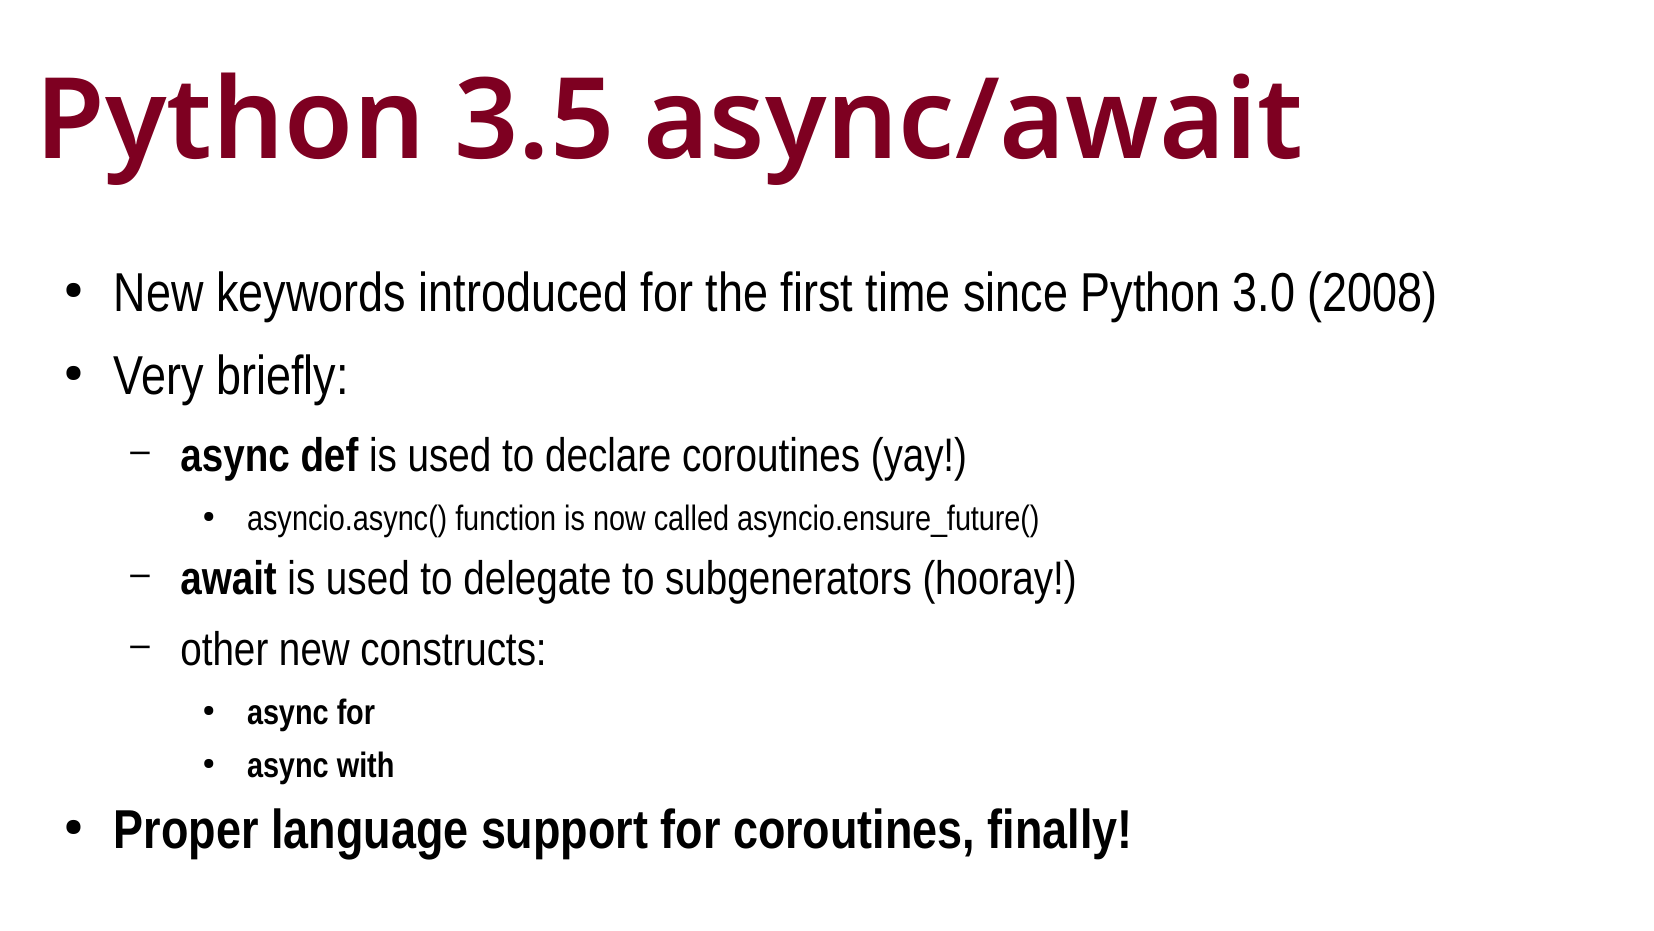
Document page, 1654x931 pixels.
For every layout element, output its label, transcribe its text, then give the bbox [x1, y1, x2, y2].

title Python 3.5 async/await [35, 37, 1571, 193]
list New keywords introduced for the first time since Python 3.0 (2008) Very briefly: async def is used to declare coroutines (yay!) asyncio.async() function is now called asyncio.ensure_future() await is used to delegate to subgenerators (hooray!) other new constructs: async for async with Proper language support for coroutines, finally! [47, 259, 1583, 863]
